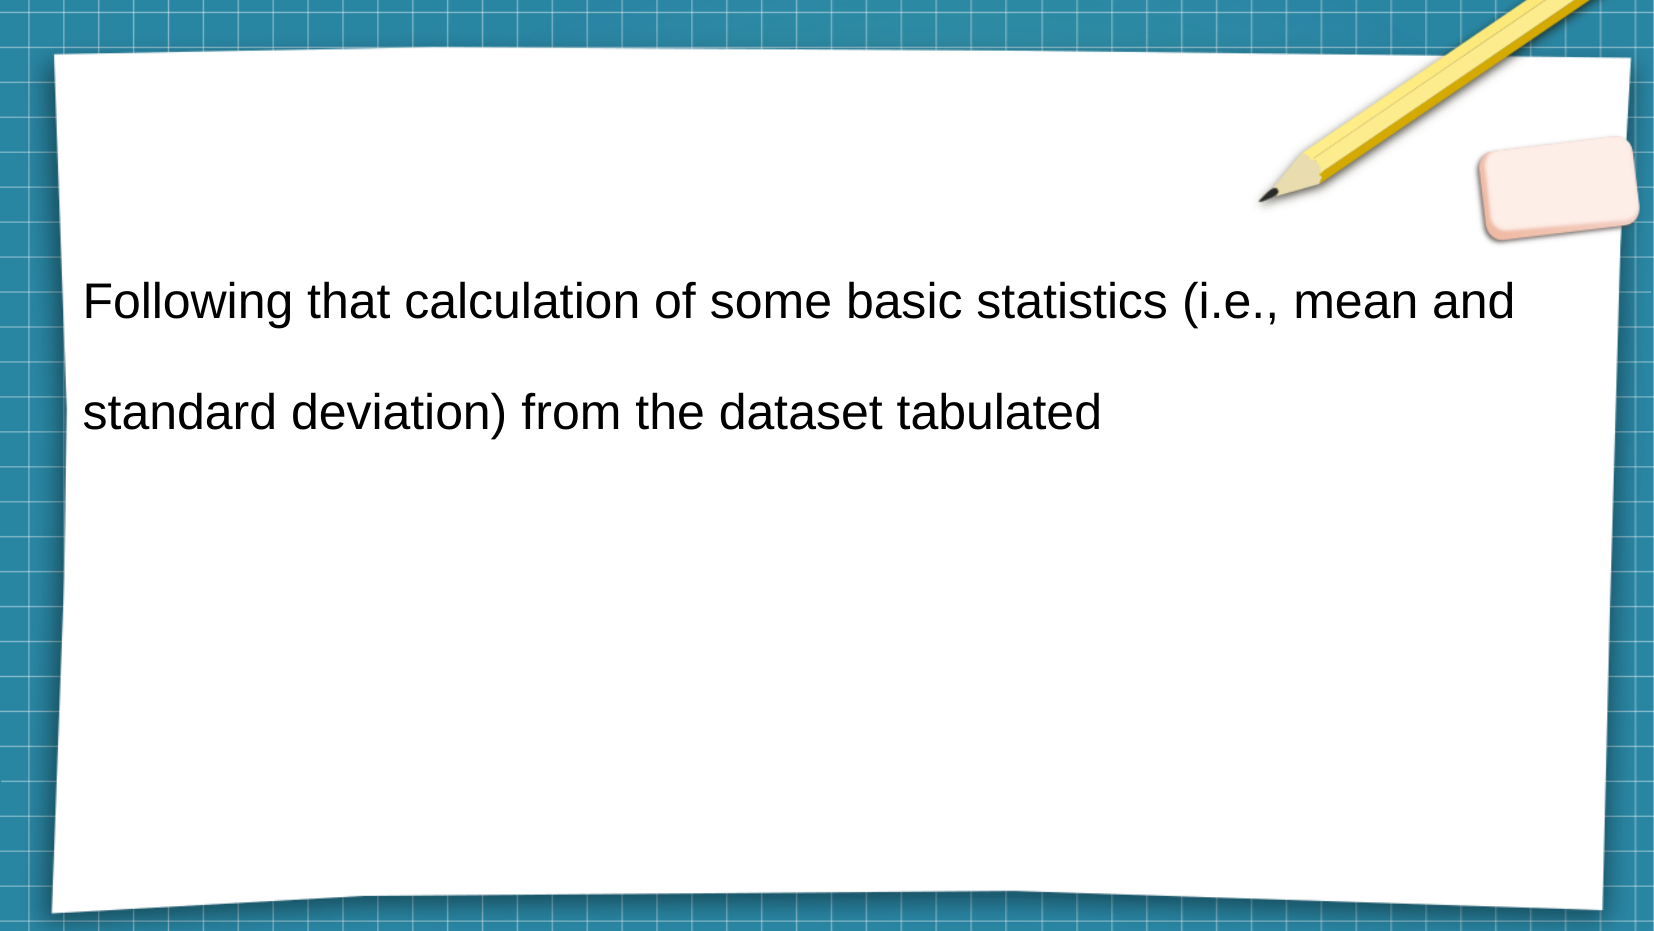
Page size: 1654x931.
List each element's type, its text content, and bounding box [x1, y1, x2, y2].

list Following that calculation of some basic statistics (i.e., mean and standard deviation) from the dataset tabulated [82, 217, 1571, 758]
picture [0, 0, 1654, 931]
